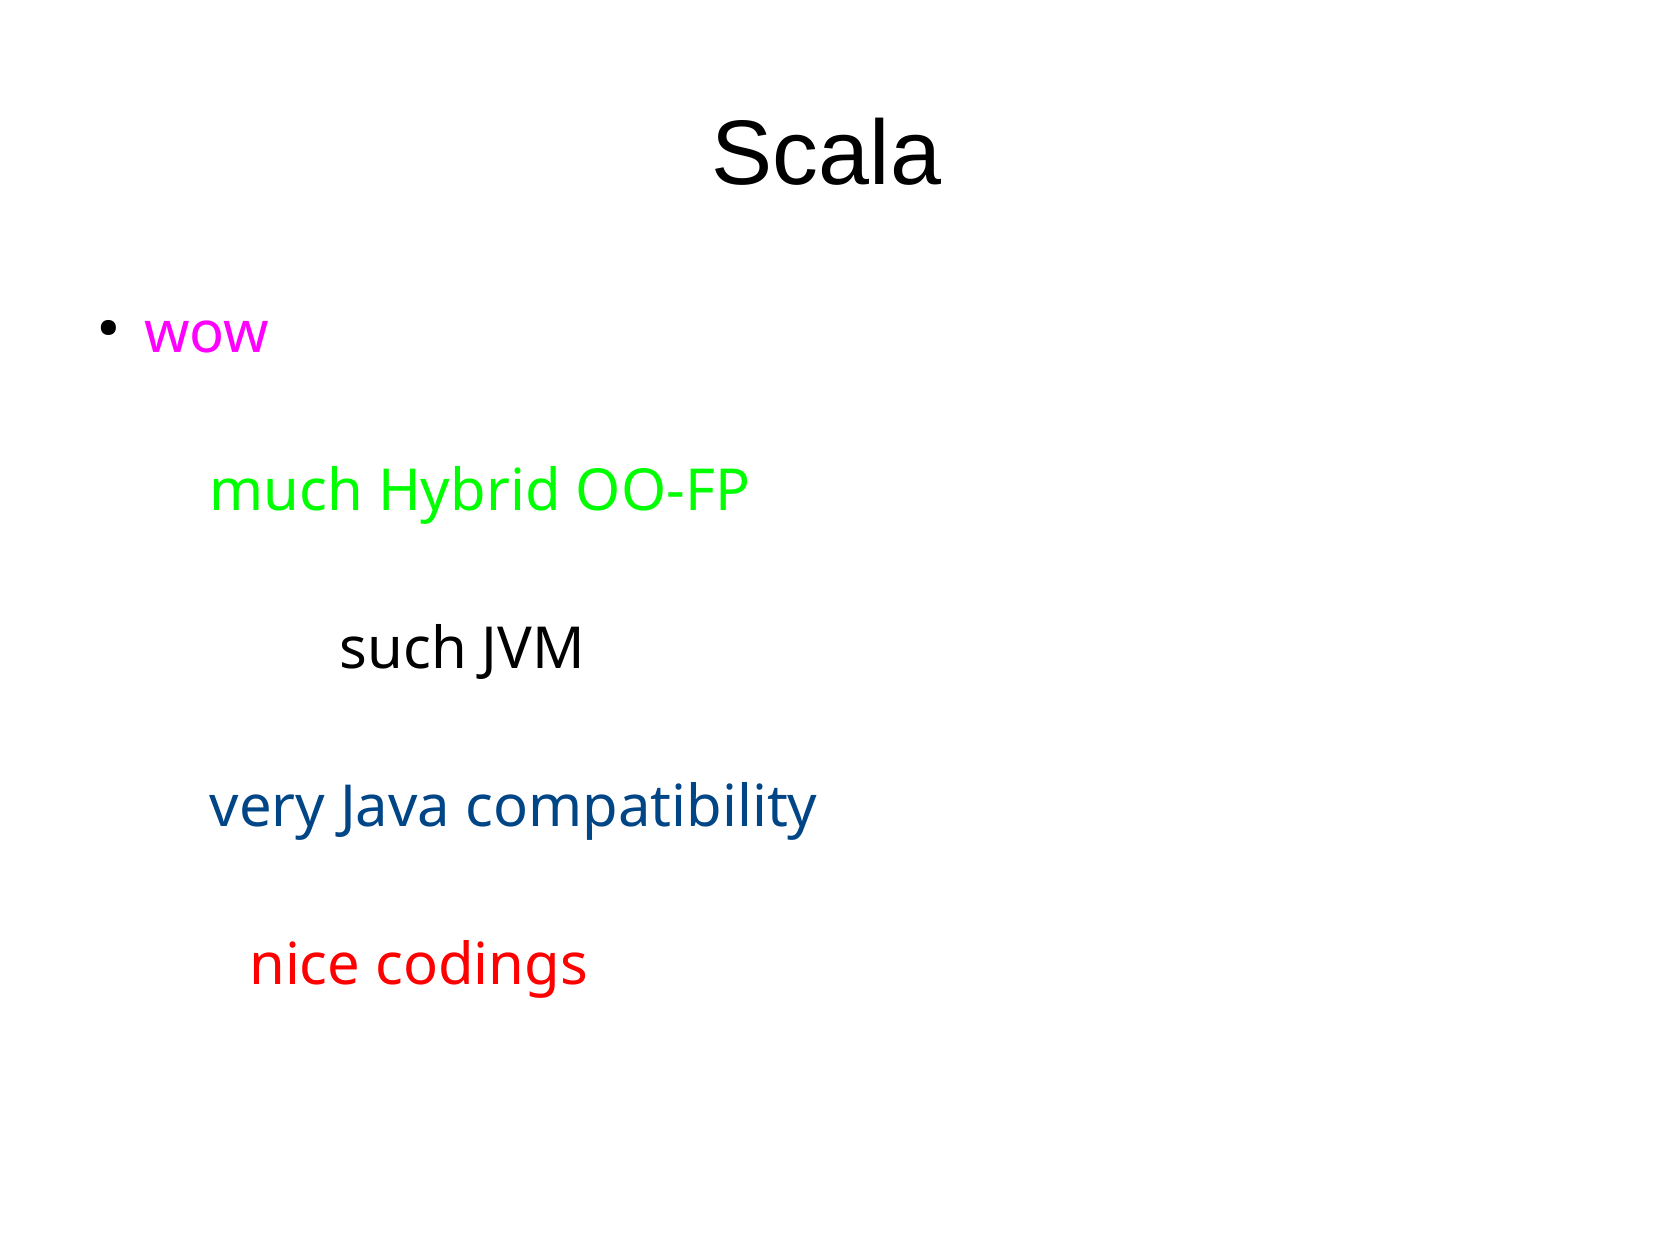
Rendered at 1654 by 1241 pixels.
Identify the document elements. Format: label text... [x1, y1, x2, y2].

title Scala [82, 49, 1571, 257]
list wow much Hybrid OO-FP such JVM very Java compatibility nice codings [82, 290, 1571, 1010]
